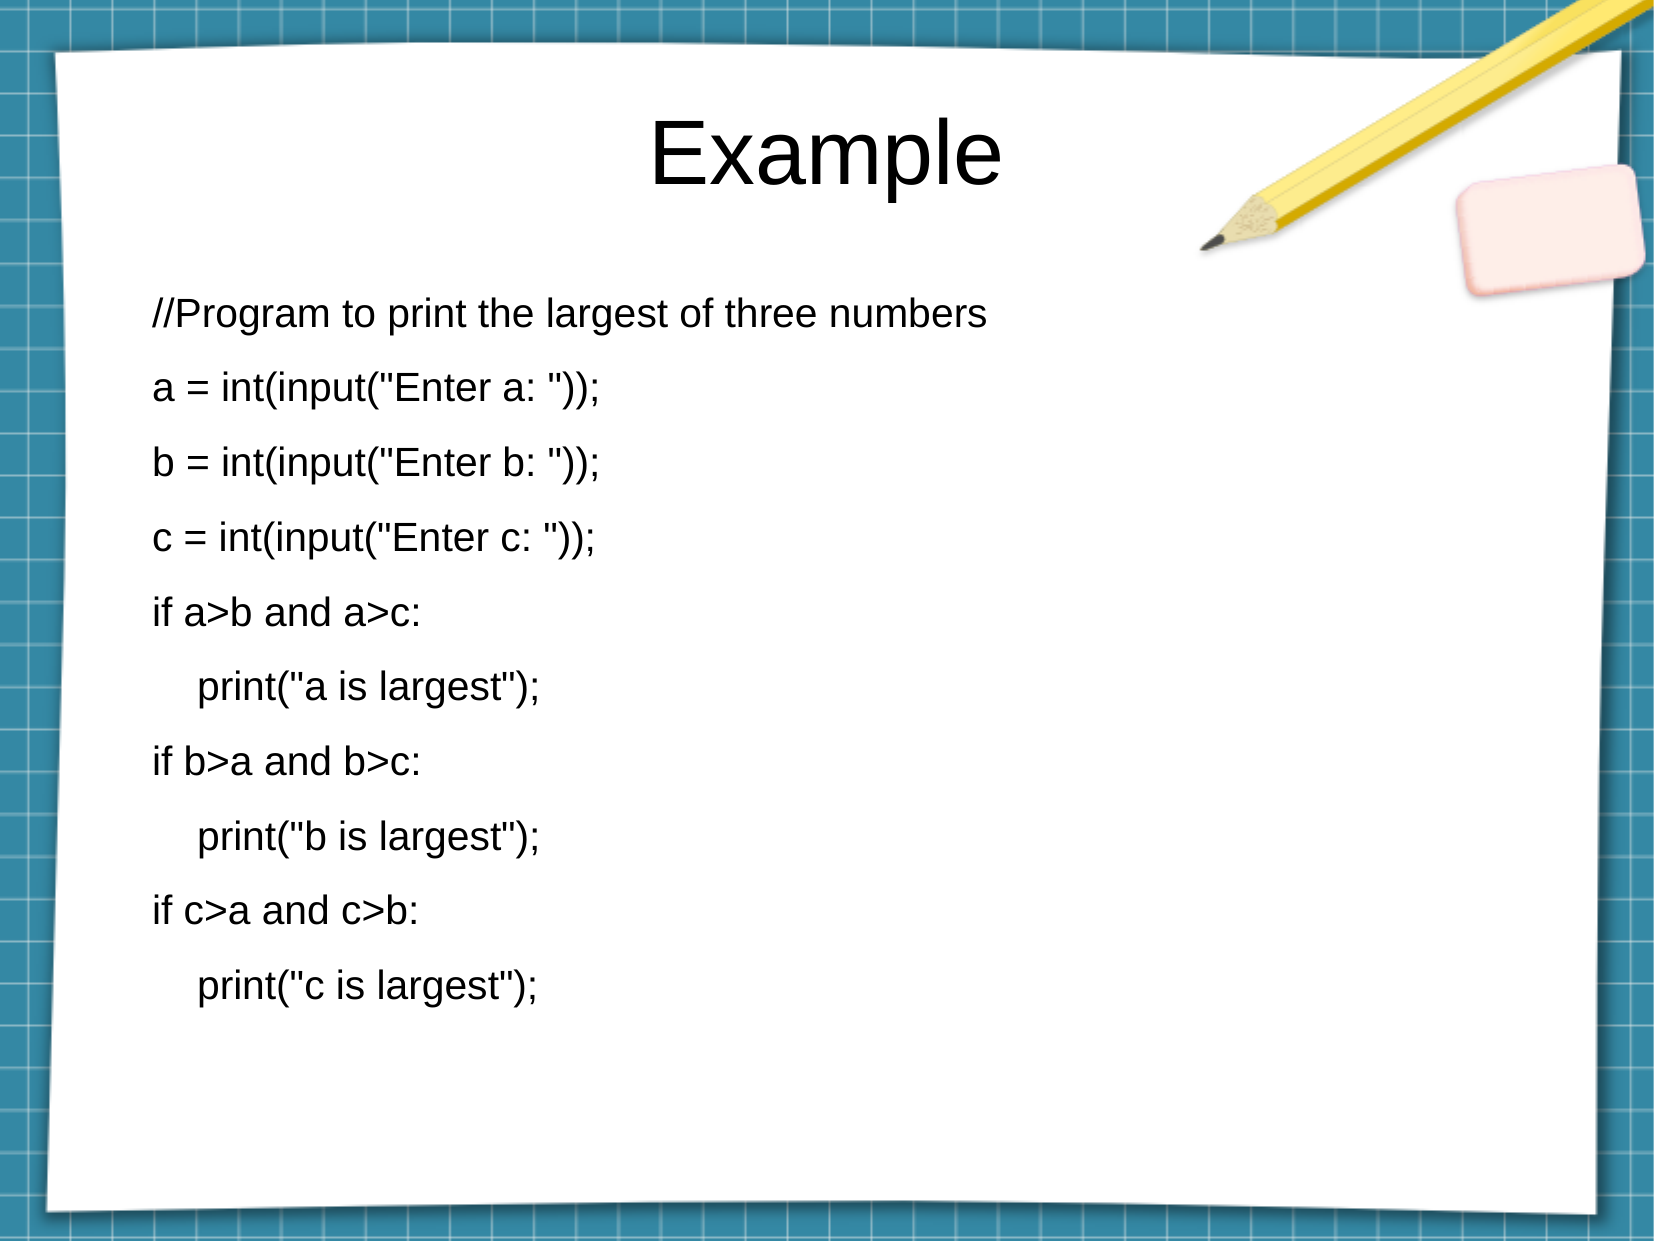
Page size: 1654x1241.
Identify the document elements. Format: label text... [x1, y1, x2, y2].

picture [0, 0, 1654, 1241]
list //Program to print the largest of three numbers a = int(input("Enter a: ")); b = int(input("Enter b: ")); c = int(input("Enter c: ")); if a>b and a>c: print("a is largest"); if b>a and b>c: print("b is largest"); if c>a and c>b: print("c is largest"); [82, 290, 1571, 1010]
title Example [82, 49, 1571, 257]
